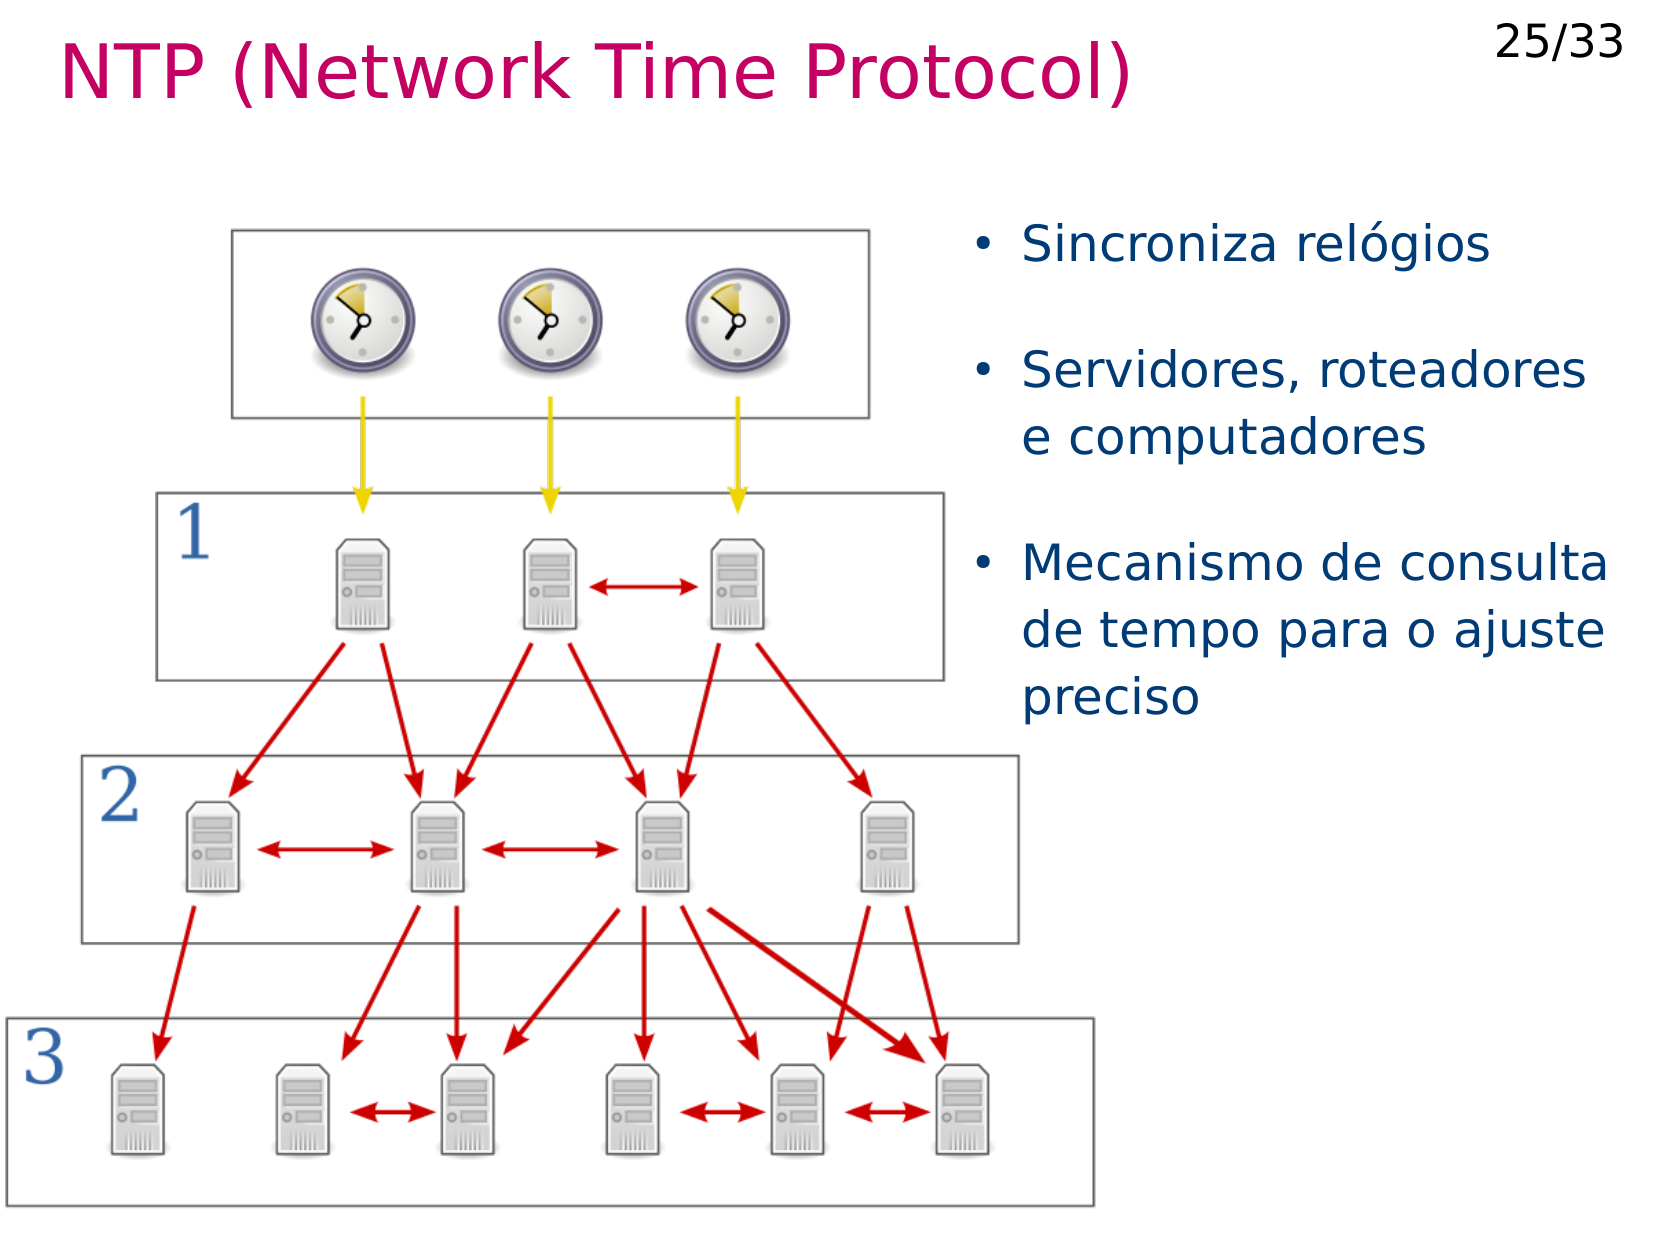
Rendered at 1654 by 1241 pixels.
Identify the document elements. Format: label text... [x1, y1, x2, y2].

list Sincroniza relógios Servidores, roteadores e computadores Mecanismo de consulta de tempo para o ajuste preciso [974, 206, 1625, 1211]
picture [0, 226, 1101, 1211]
title NTP (Network Time Protocol) [59, 29, 1625, 148]
